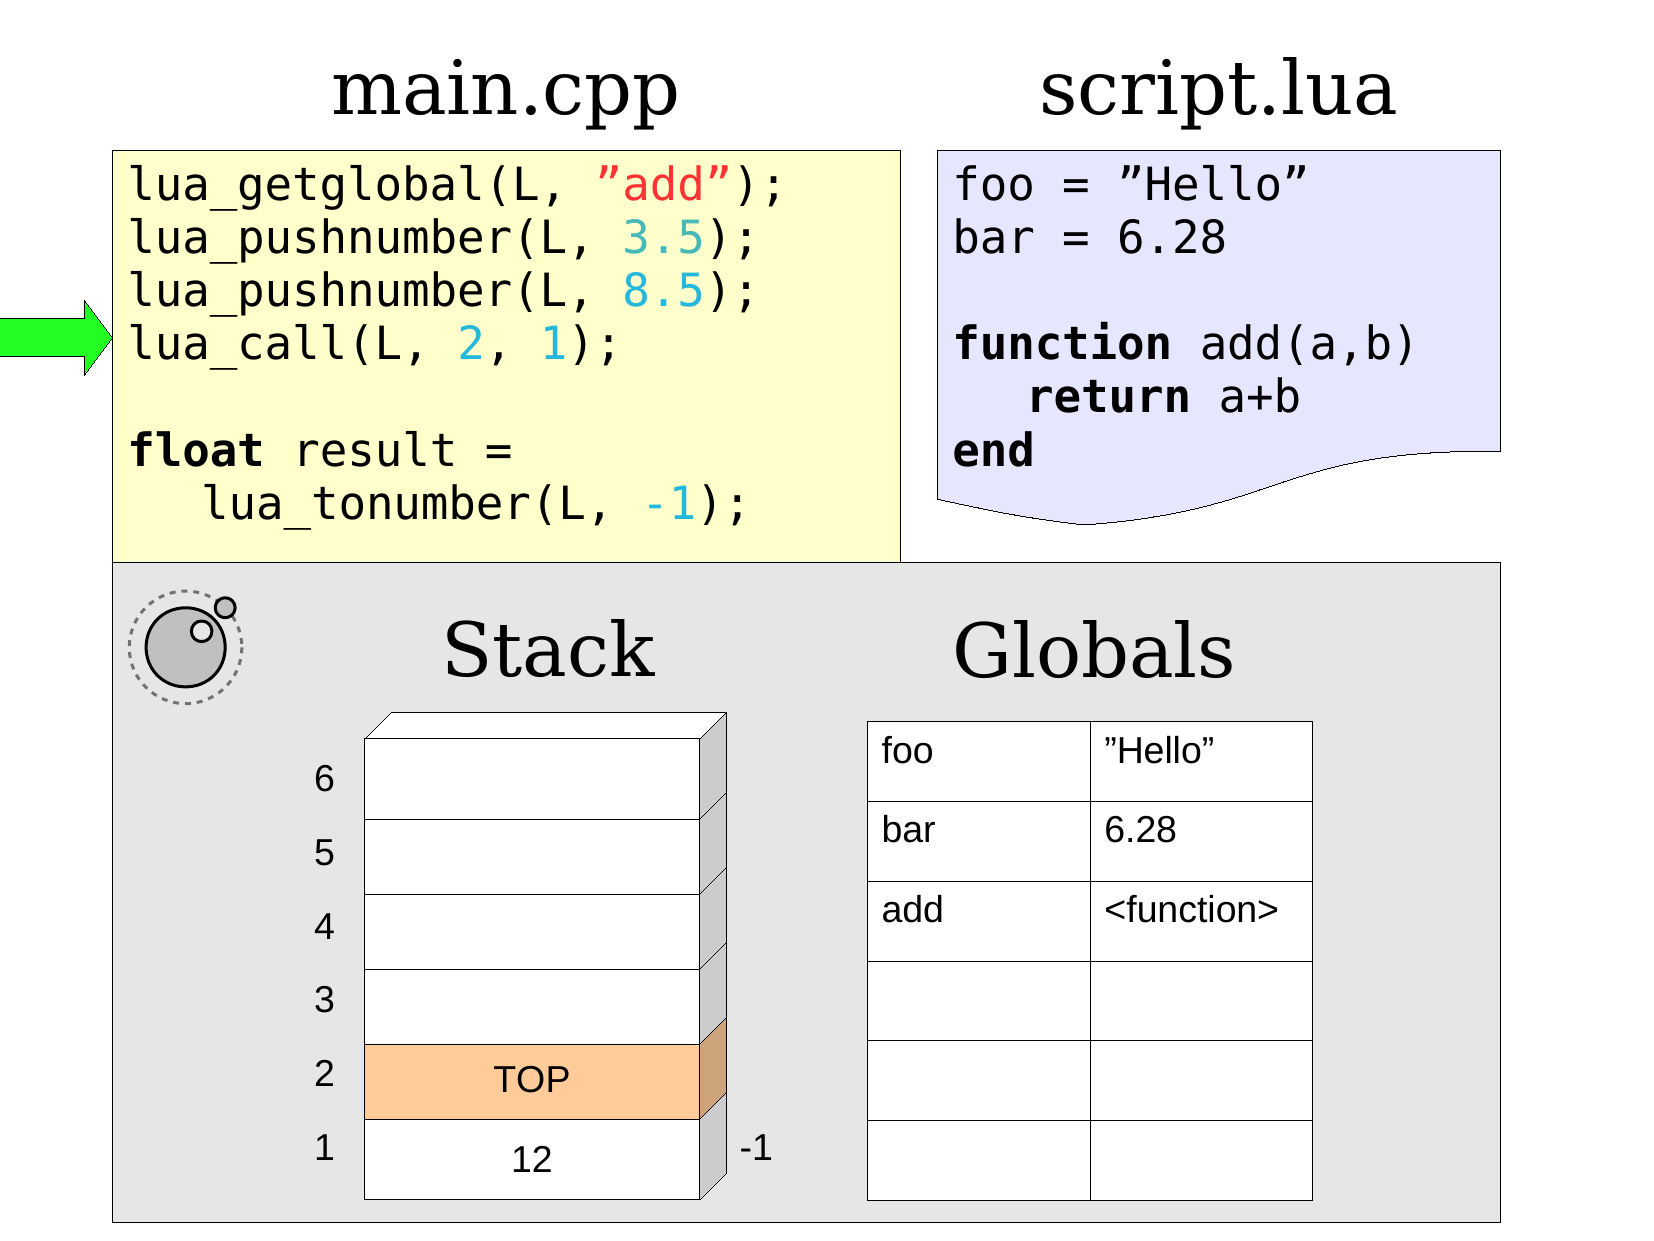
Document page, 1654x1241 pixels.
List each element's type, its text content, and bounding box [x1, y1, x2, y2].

table_cell [727, 972, 787, 1045]
table_cell 6.28 [1091, 802, 1312, 881]
text_box main.cpp [112, 37, 901, 140]
text_box [112, 562, 1501, 1223]
table_cell 4 [300, 898, 364, 971]
text_box TOP [364, 1045, 699, 1120]
table_cell [868, 1041, 1090, 1120]
text_box script.lua [937, 37, 1501, 140]
table_header [727, 751, 787, 824]
text_box 12 [364, 1120, 699, 1200]
table_cell 3 [300, 972, 364, 1045]
text_box lua_getglobal(L, ”add”); lua_pushnumber(L, 3.5); lua_pushnumber(L, 8.5); lua_call(L, 2, 1); float result = lua_tonumber(L, -1); [112, 150, 901, 563]
table_cell [868, 1121, 1090, 1200]
table_cell [727, 898, 787, 971]
table_cell 2 [300, 1046, 364, 1118]
table_cell 5 [300, 825, 364, 897]
table_cell -1 [709, 1119, 787, 1192]
table_cell [1091, 1041, 1312, 1120]
table_header 6 [300, 751, 364, 824]
table_cell bar [868, 802, 1090, 881]
text_box [0, 300, 113, 376]
table_cell [1091, 1121, 1312, 1200]
table_header ”Hello” [1091, 722, 1312, 801]
table_cell [727, 825, 787, 897]
table_cell 1 [300, 1119, 364, 1192]
text_box Globals [937, 600, 1252, 713]
table_cell <function> [1091, 882, 1312, 961]
table_cell add [868, 882, 1090, 961]
table_header foo [868, 722, 1090, 801]
table_cell [868, 962, 1090, 1040]
text_box foo = ”Hello” bar = 6.28 function add(a,b) return a+b end [937, 150, 1501, 525]
table_cell [727, 1046, 787, 1118]
text_box Stack [426, 599, 670, 702]
table_cell [1091, 962, 1312, 1040]
